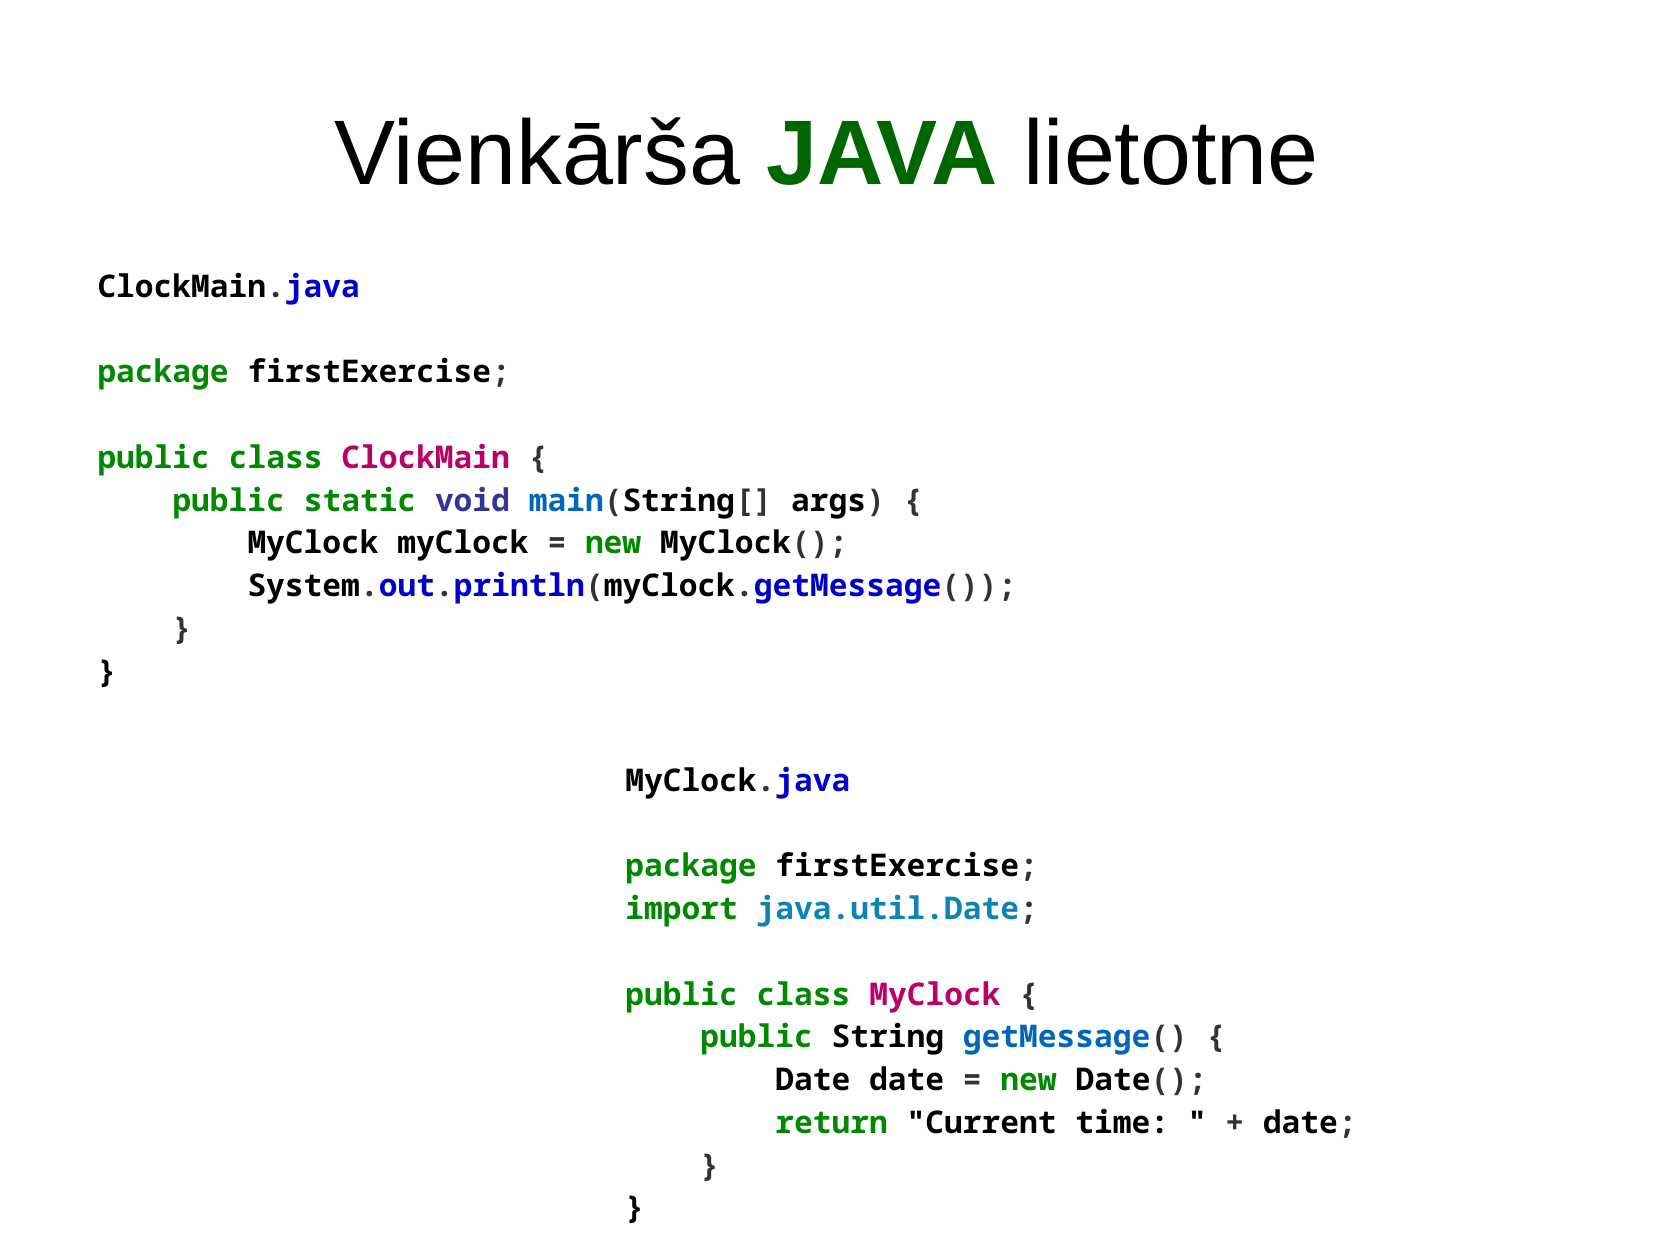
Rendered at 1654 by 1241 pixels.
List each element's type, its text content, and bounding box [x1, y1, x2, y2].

text_box ClockMain.java package firstExercise; public class ClockMain { public static void main(String[] args) { MyClock myClock = new MyClock(); System.out.println(myClock.getMessage()); } } [82, 256, 1146, 717]
title Vienkārša JAVA lietotne [82, 49, 1571, 257]
text_box MyClock.java package firstExercise; import java.util.Date; public class MyClock { public String getMessage() { Date date = new Date(); return "Current time: " + date; } } [610, 750, 1497, 1174]
